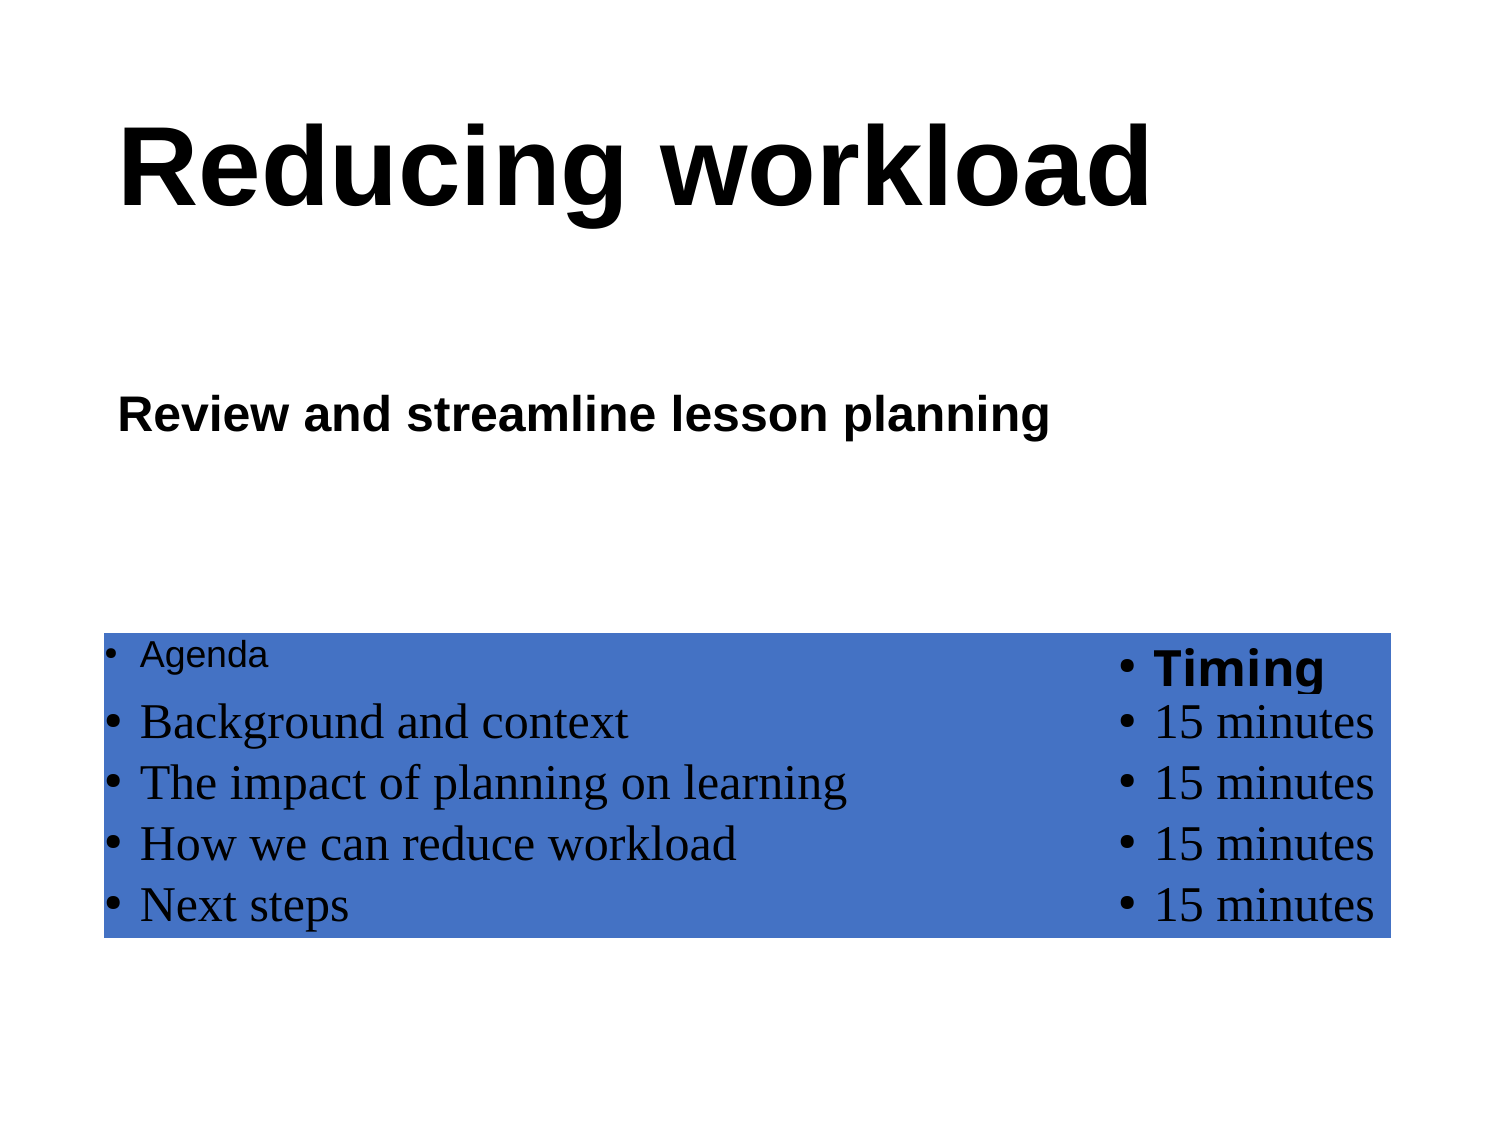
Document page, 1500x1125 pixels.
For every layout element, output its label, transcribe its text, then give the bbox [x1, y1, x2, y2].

table_cell How we can reduce workload [104, 816, 1118, 877]
table_cell 15 minutes [1118, 816, 1391, 877]
text_box Review and streamline lesson planning [102, 373, 1462, 495]
table_cell 15 minutes [1118, 877, 1391, 938]
table_header Timing [1304, 664, 1315, 681]
table_header Timing [1118, 633, 1391, 694]
table_cell 15 minutes [1118, 755, 1391, 816]
table_cell The impact of planning on learning [104, 755, 1118, 816]
title Reducing workload [102, 54, 1378, 268]
table_cell 15 minutes [1118, 694, 1391, 755]
table_cell Background and context [104, 694, 1118, 755]
table_header Agenda [104, 633, 1118, 694]
table_cell Next steps [104, 877, 1118, 938]
